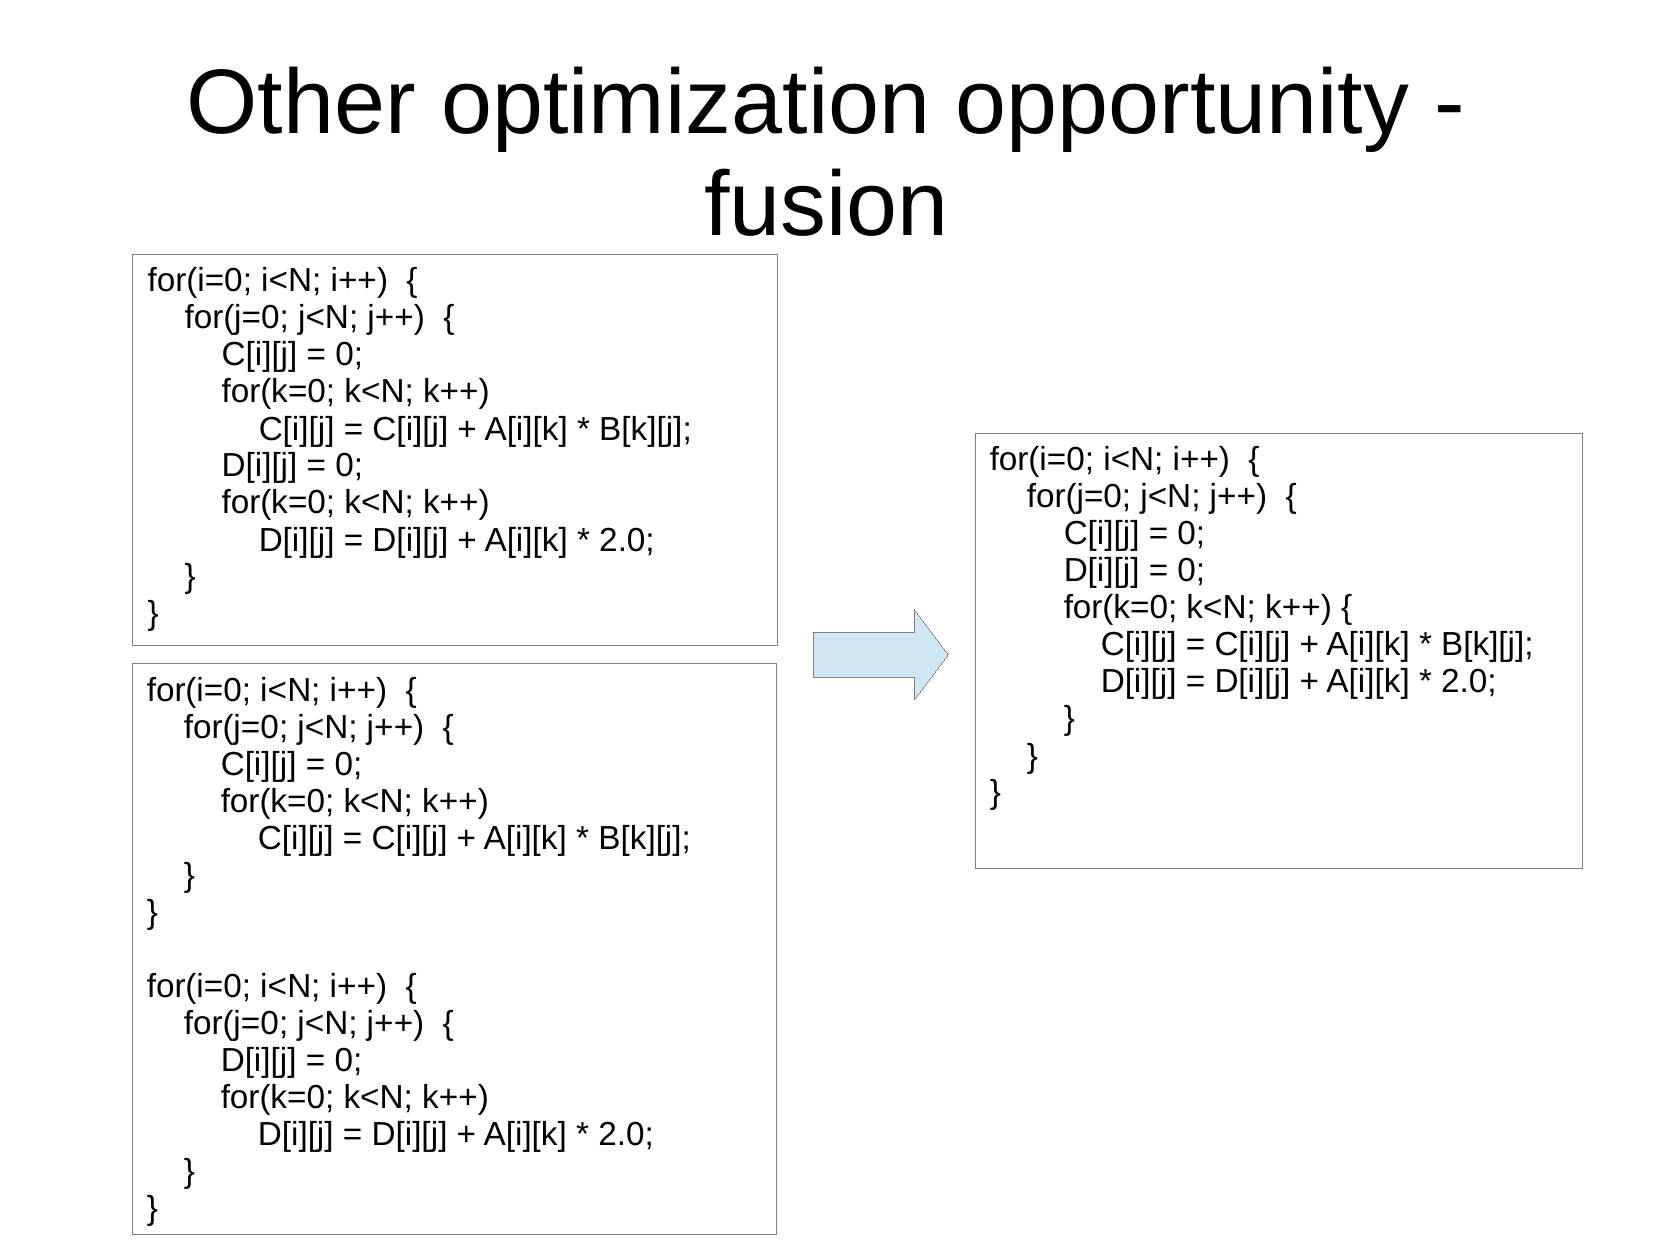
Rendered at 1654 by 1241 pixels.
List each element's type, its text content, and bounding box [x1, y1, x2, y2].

text_box [813, 609, 949, 700]
text_box for(i=0; i<N; i++) { for(j=0; j<N; j++) { C[i][j] = 0; for(k=0; k<N; k++) C[i][j] = C[i][j] + A[i][k] * B[k][j]; D[i][j] = 0; for(k=0; k<N; k++) D[i][j] = D[i][j] + A[i][k] * 2.0; } } [132, 254, 778, 646]
text_box for(i=0; i<N; i++) { for(j=0; j<N; j++) { C[i][j] = 0; D[i][j] = 0; for(k=0; k<N; k++) { C[i][j] = C[i][j] + A[i][k] * B[k][j]; D[i][j] = D[i][j] + A[i][k] * 2.0; } } } [975, 433, 1583, 869]
title Other optimization opportunity - fusion [82, 49, 1571, 257]
text_box for(i=0; i<N; i++) { for(j=0; j<N; j++) { C[i][j] = 0; for(k=0; k<N; k++) C[i][j] = C[i][j] + A[i][k] * B[k][j]; } } for(i=0; i<N; i++) { for(j=0; j<N; j++) { D[i][j] = 0; for(k=0; k<N; k++) D[i][j] = D[i][j] + A[i][k] * 2.0; } } [132, 663, 777, 1235]
